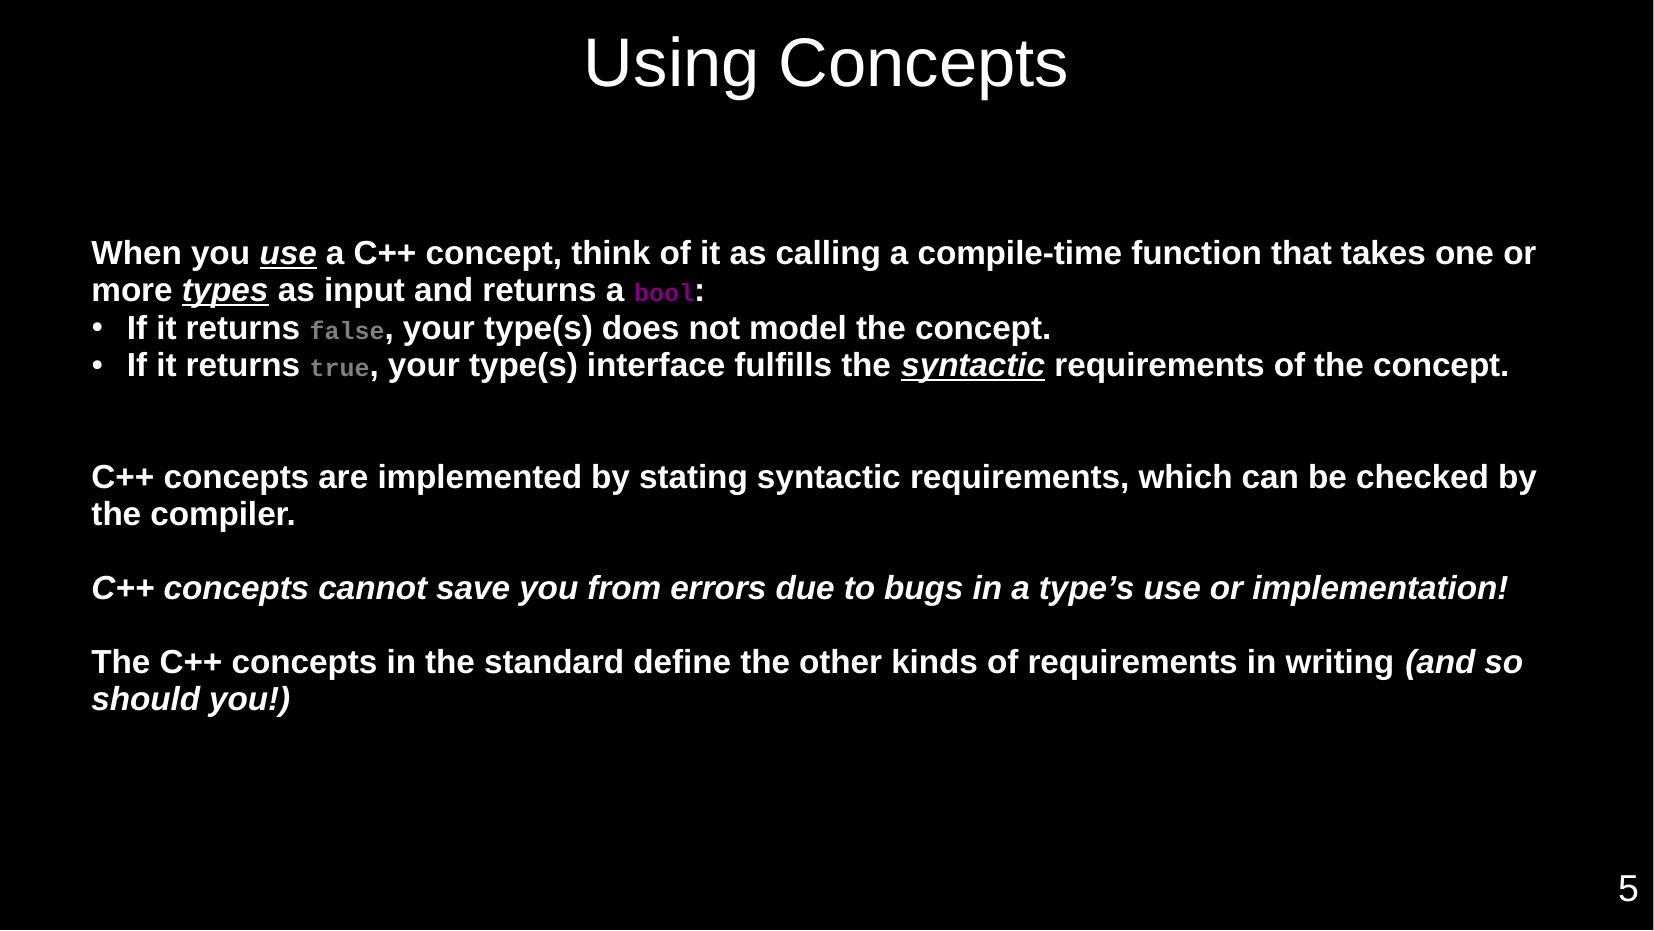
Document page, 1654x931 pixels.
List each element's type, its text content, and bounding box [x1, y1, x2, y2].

title Using Concepts [82, 4, 1571, 121]
text_box <number> [1024, 860, 1654, 931]
text_box When you use a C++ concept, think of it as calling a compile-time function that takes one or more types as input and returns a bool: If it returns false, your type(s) does not model the concept. If it returns true, your type(s) interface fulfills the syntactic requirements of the concept. C++ concepts are implemented by stating syntactic requirements, which can be checked by the compiler. C++ concepts cannot save you from errors due to bugs in a type’s use or implementation! The C++ concepts in the standard define the other kinds of requirements in writing (and so should you!) [91, 179, 1580, 773]
